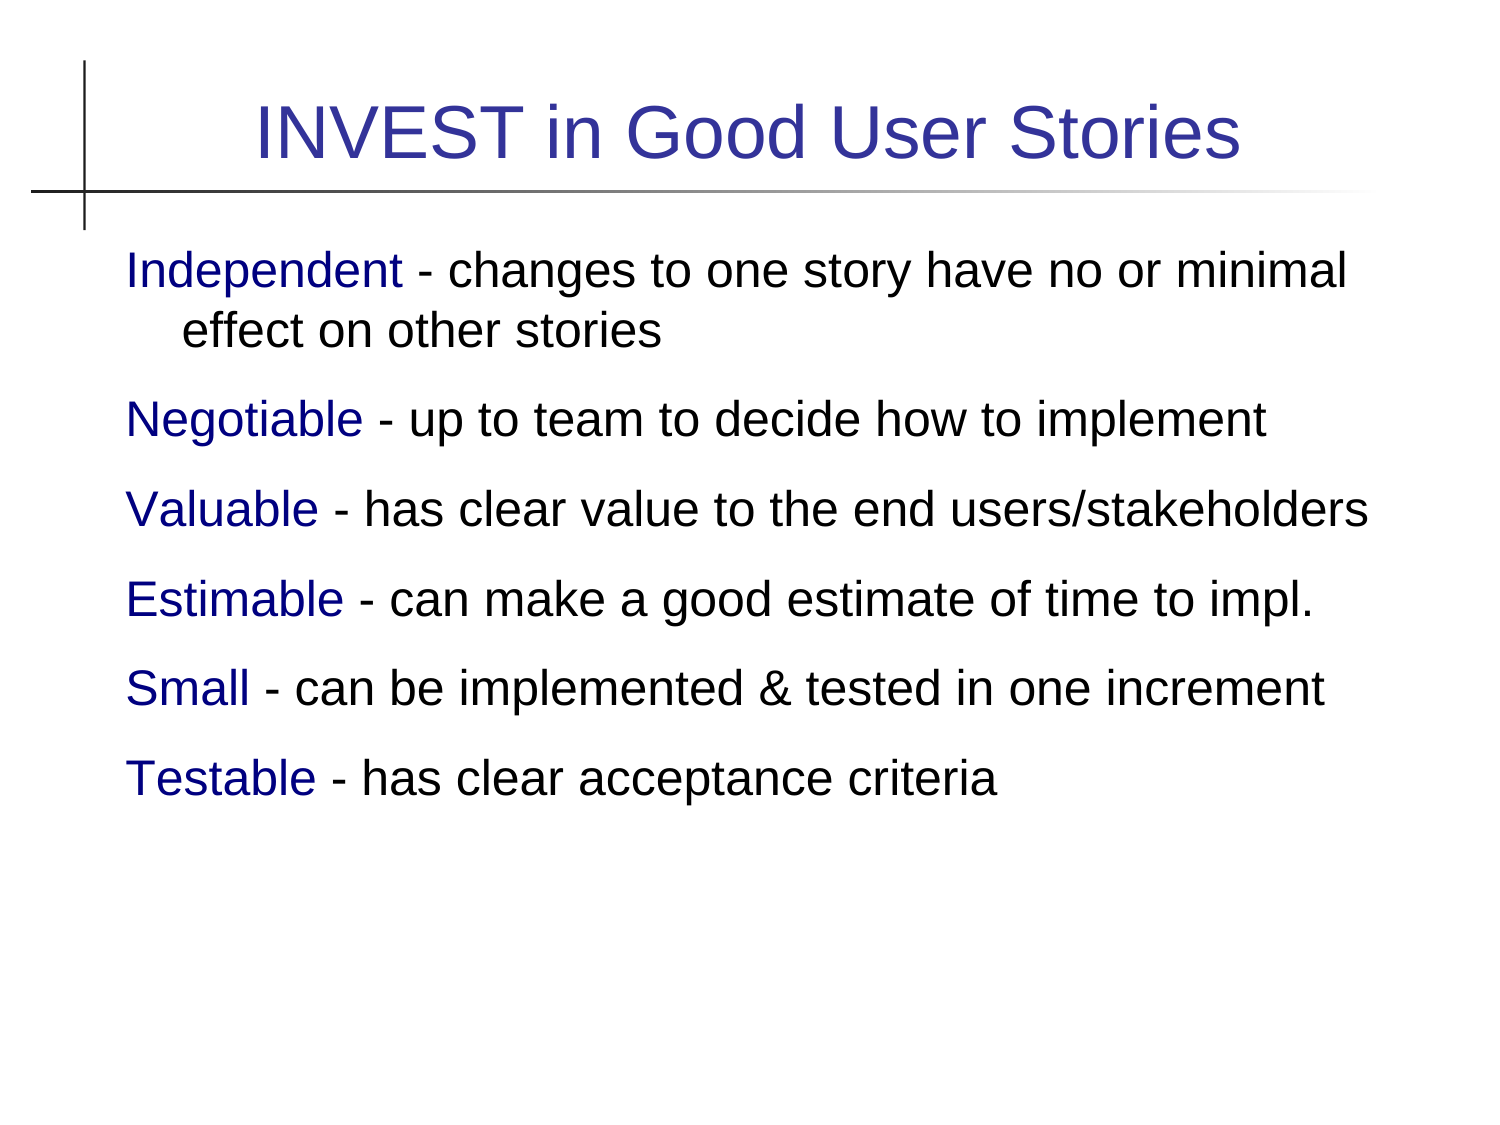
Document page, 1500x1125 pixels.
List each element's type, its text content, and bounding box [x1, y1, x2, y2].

title INVEST in Good User Stories [100, 42, 1397, 182]
list Independent - changes to one story have no or minimal effect on other stories Negotiable - up to team to decide how to implement Valuable - has clear value to the end users/stakeholders Estimable - can make a good estimate of time to impl. Small - can be implemented & tested in one increment Testable - has clear acceptance criteria [110, 229, 1408, 960]
